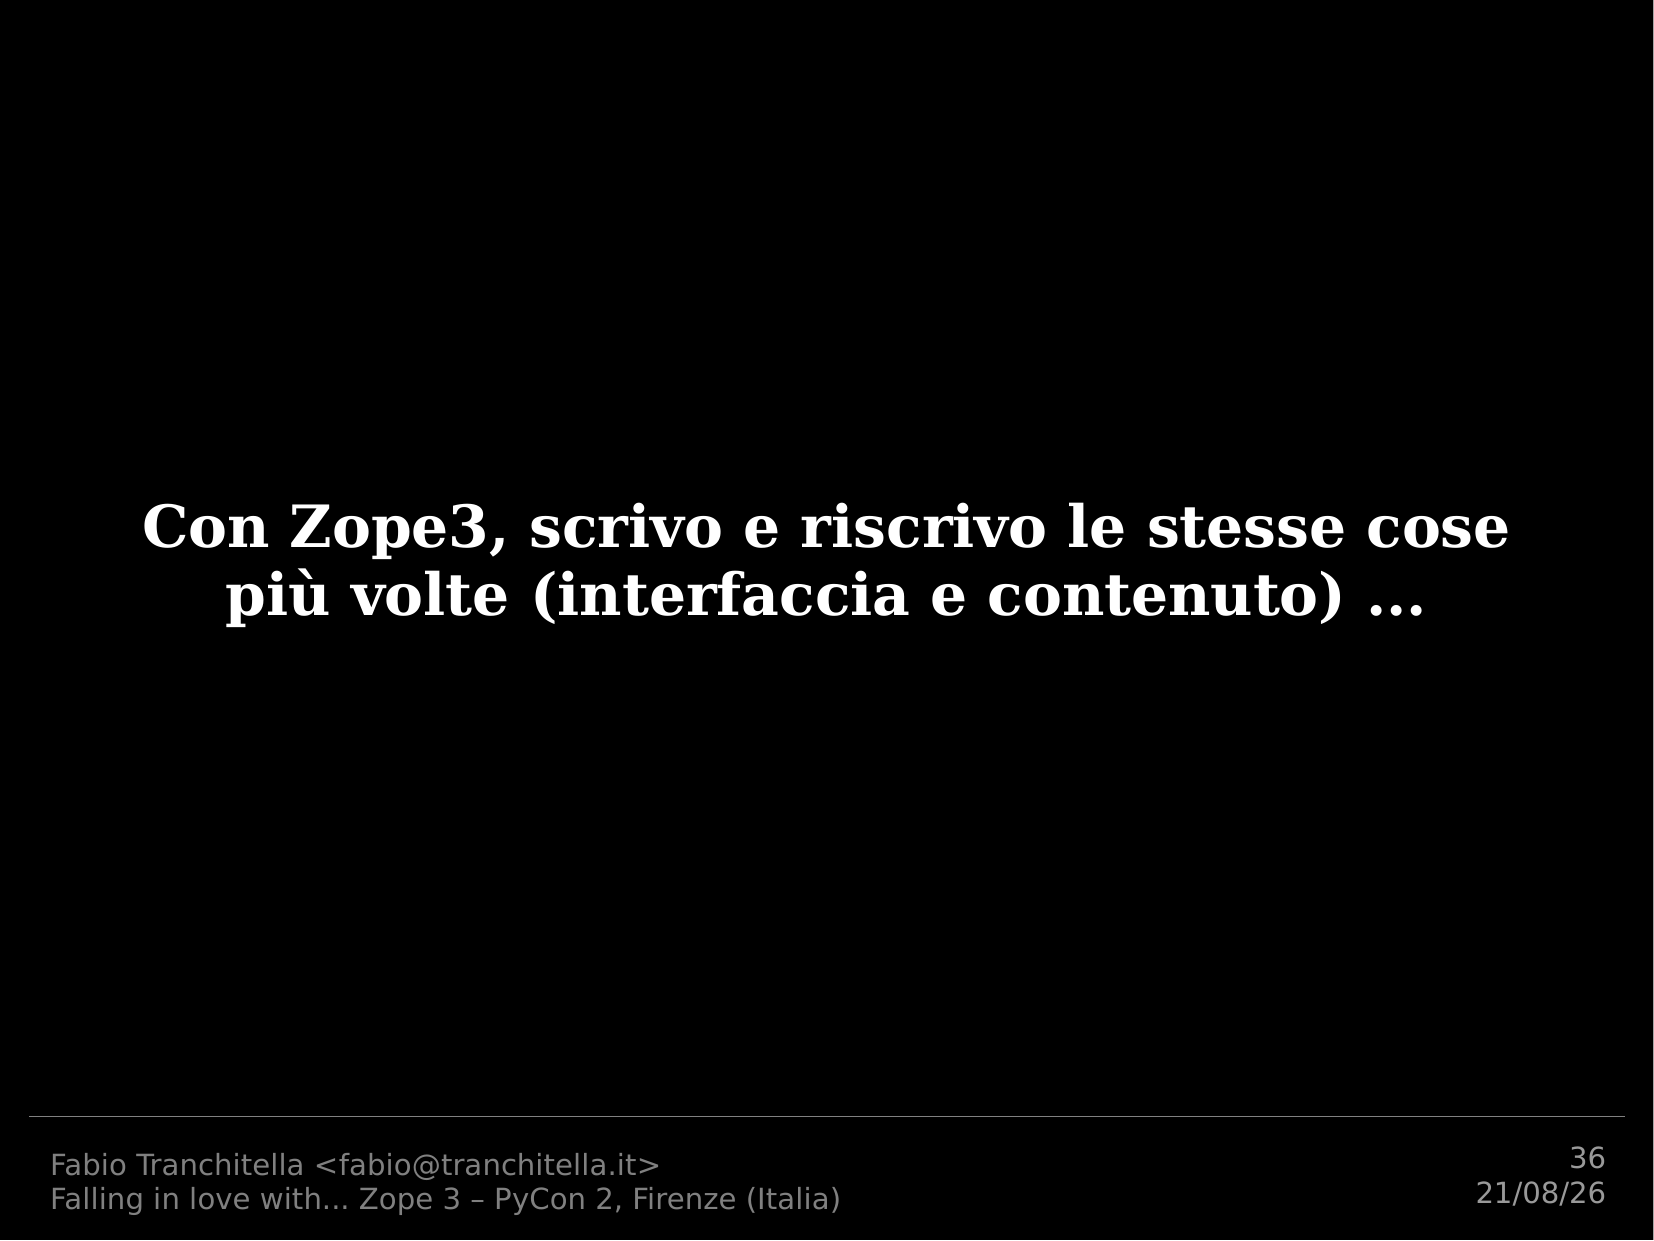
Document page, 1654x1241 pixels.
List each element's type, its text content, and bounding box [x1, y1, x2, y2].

subtitle Con Zope3, scrivo e riscrivo le stesse cose più volte (interfaccia e contenuto) ... [82, 59, 1571, 1063]
